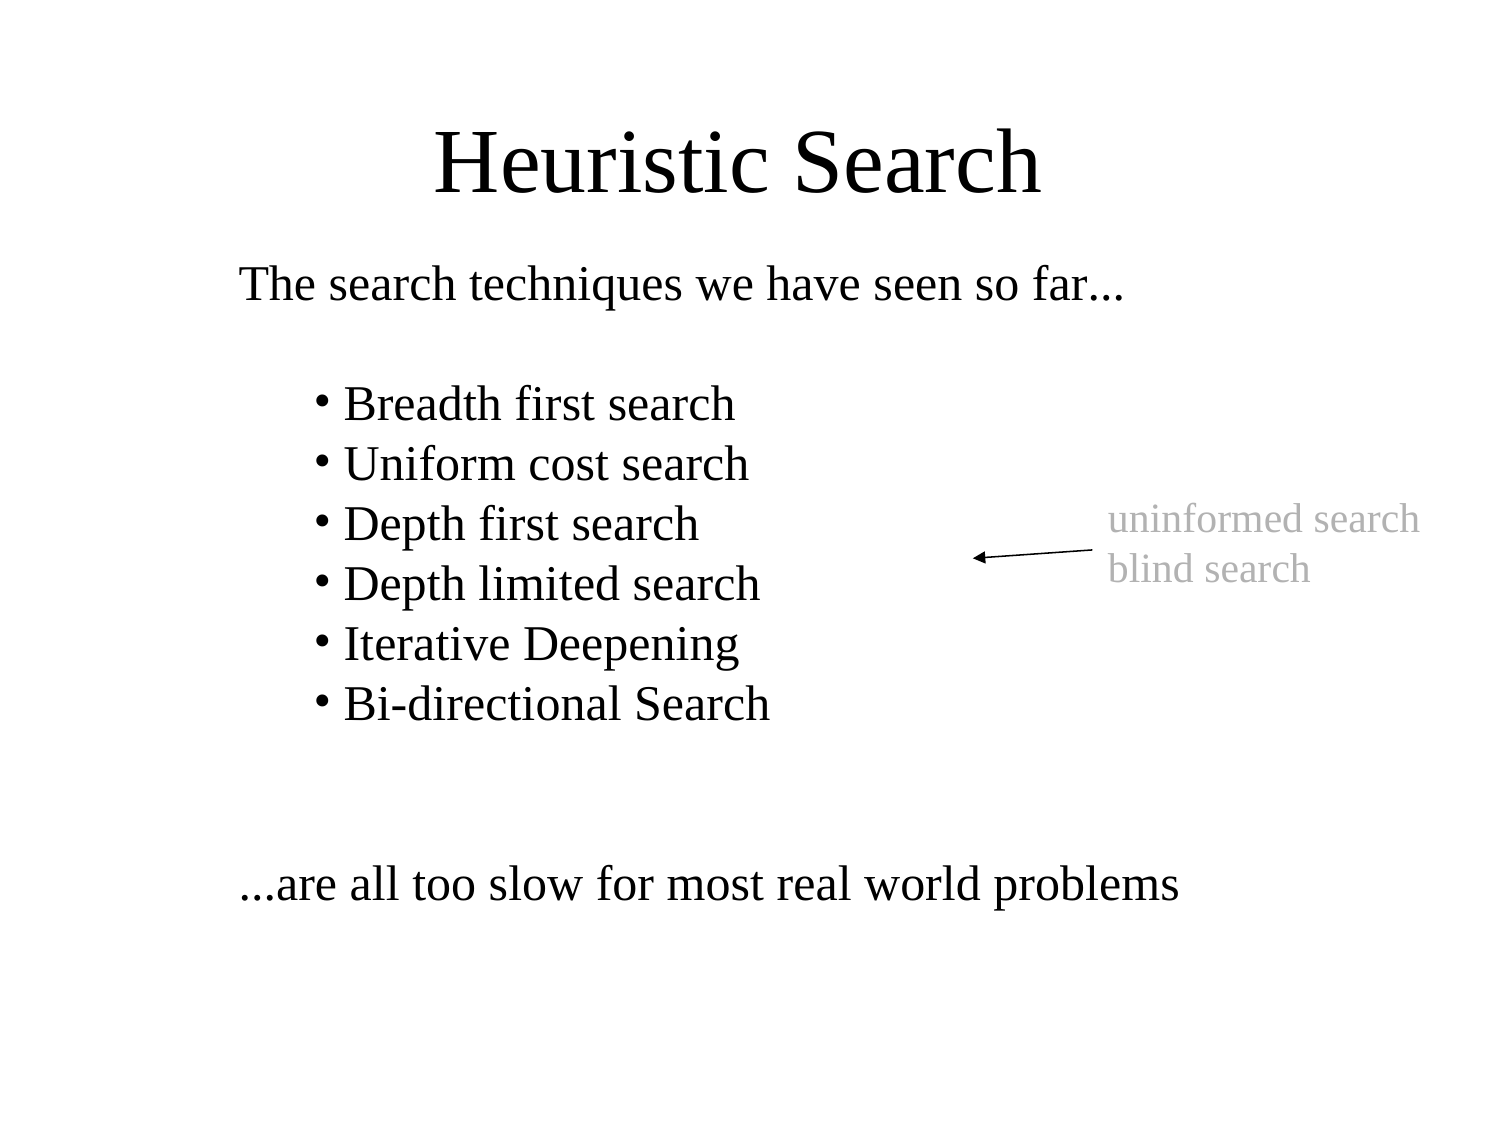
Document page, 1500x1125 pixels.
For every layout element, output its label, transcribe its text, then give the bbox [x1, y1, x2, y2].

title Heuristic Search [112, 62, 1388, 250]
text_box uninformed search blind search [1093, 483, 1436, 600]
text_box The search techniques we have seen so far... Breadth first search Uniform cost search Depth first search Depth limited search Iterative Deepening Bi-directional Search ...are all too slow for most real world problems [223, 243, 1196, 919]
